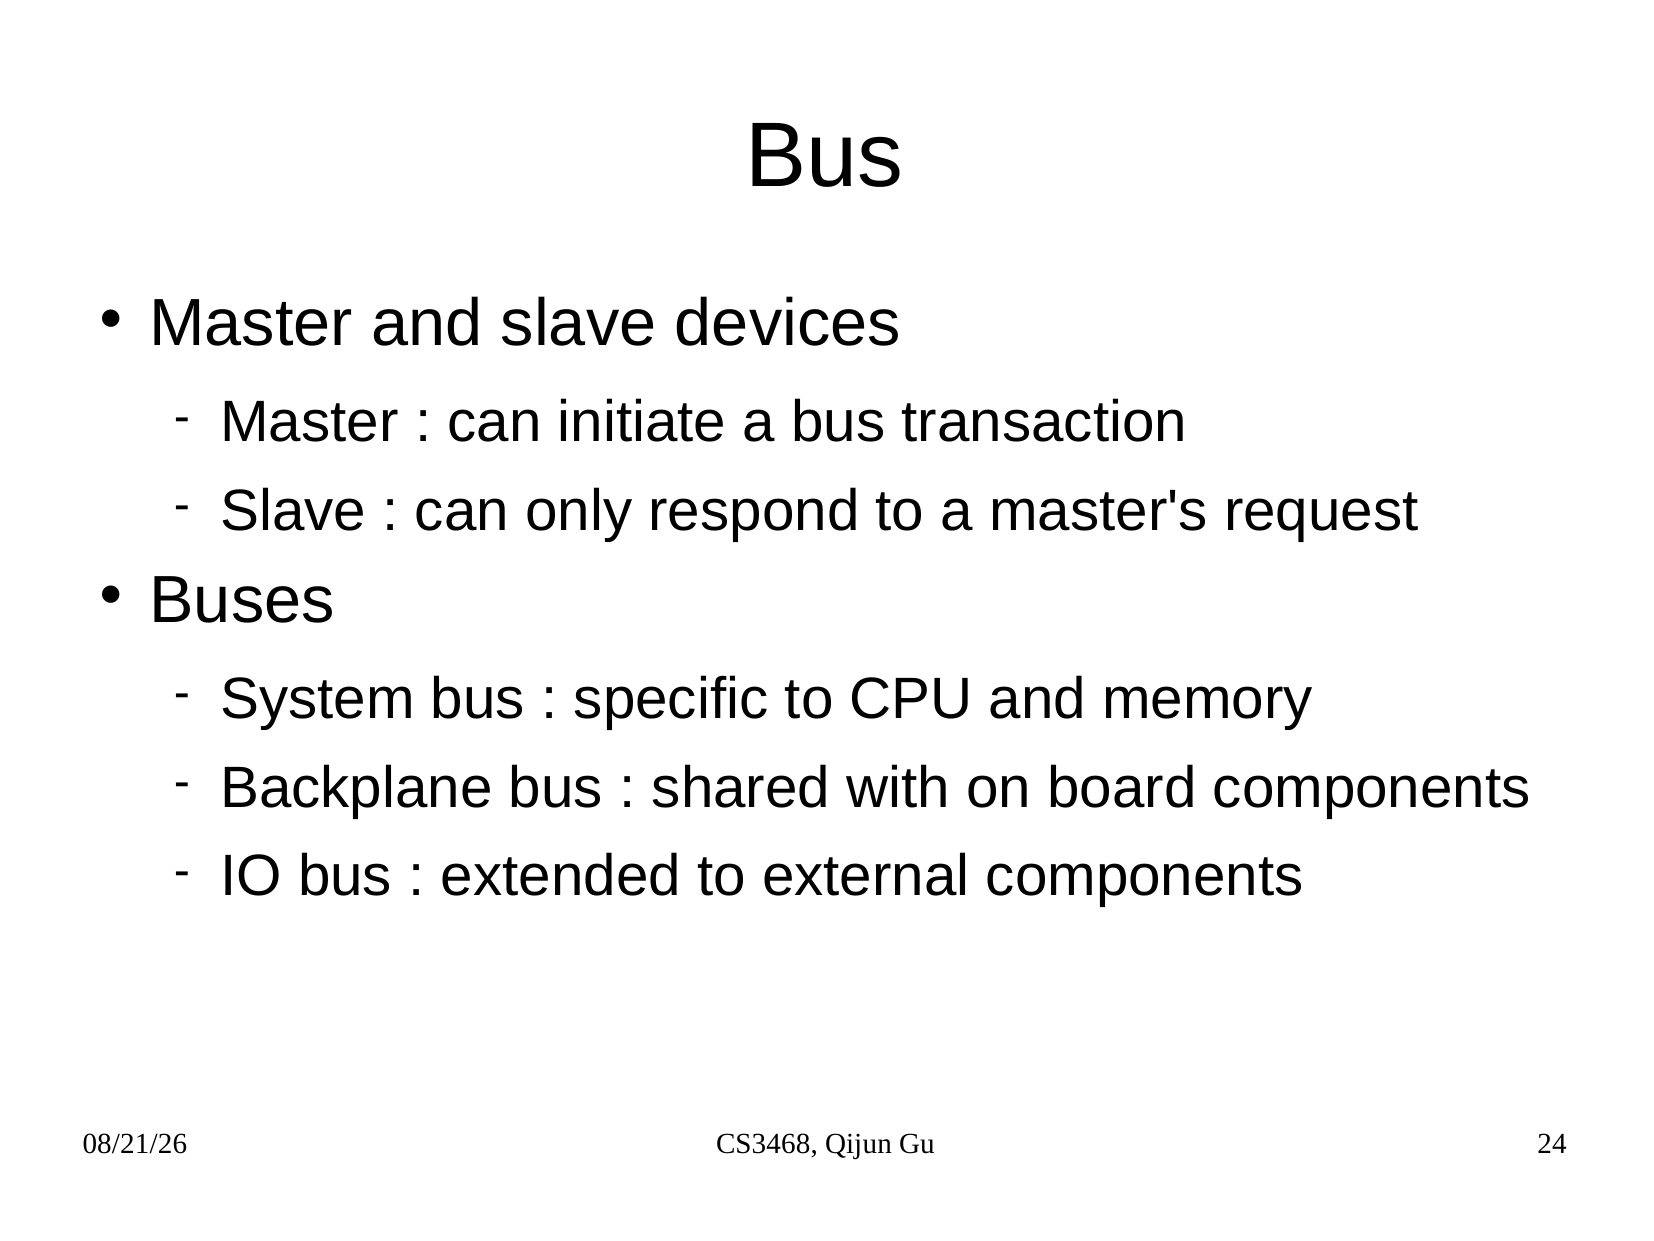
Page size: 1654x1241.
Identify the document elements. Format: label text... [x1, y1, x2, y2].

title Bus [82, 64, 1567, 253]
list Master and slave devices Master : can initiate a bus transaction Slave : can only respond to a master's request Buses System bus : specific to CPU and memory Backplane bus : shared with on board components IO bus : extended to external components [82, 290, 1567, 1091]
